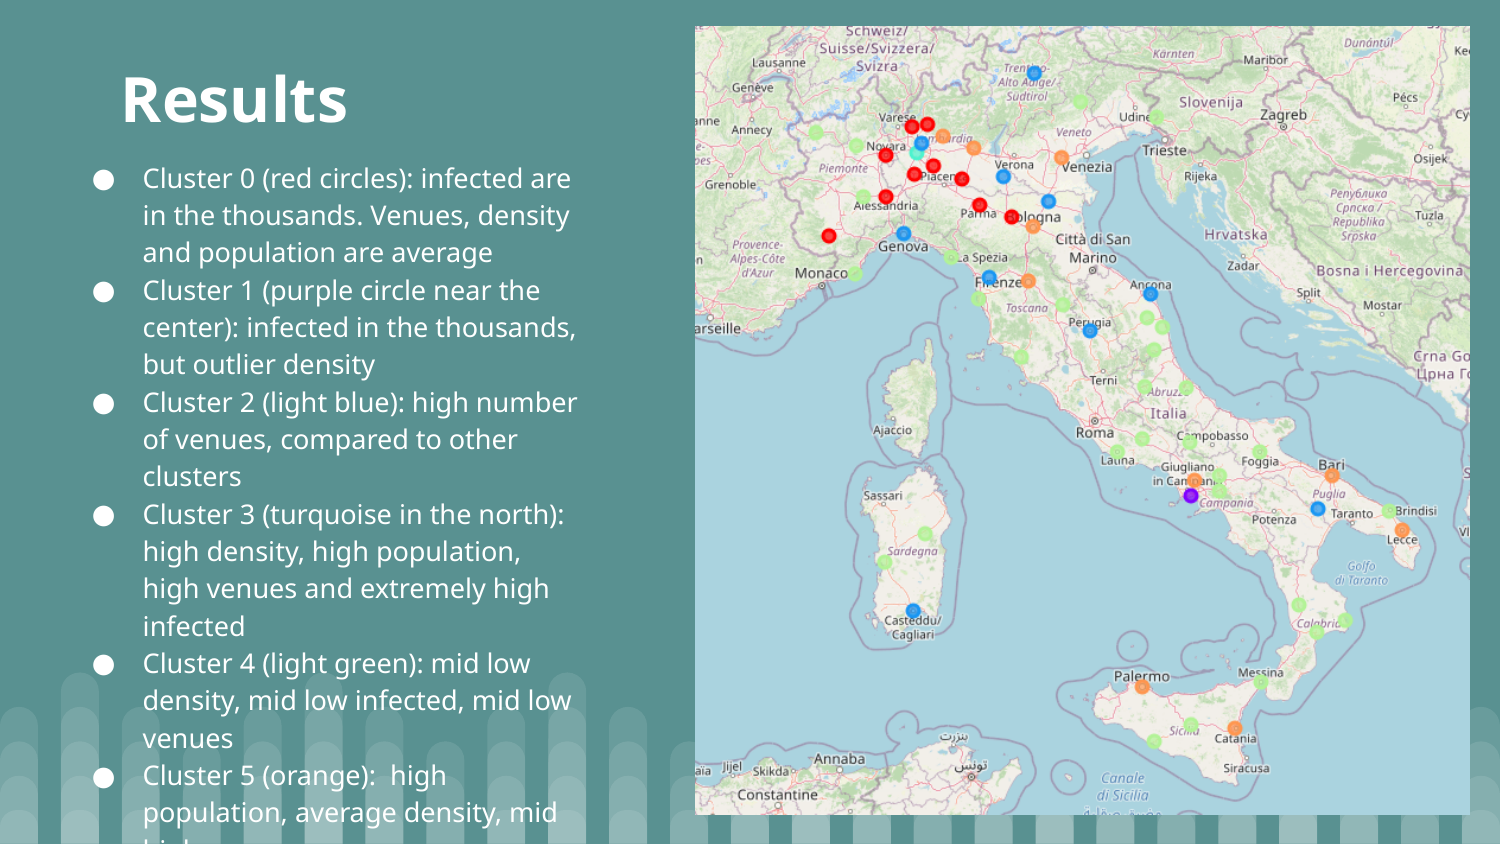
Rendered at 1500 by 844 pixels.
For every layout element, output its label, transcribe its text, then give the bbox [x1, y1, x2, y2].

picture [695, 26, 1470, 815]
title Results [52, 43, 417, 141]
list Cluster 0 (red circles): infected are in the thousands. Venues, density and population are average Cluster 1 (purple circle near the center): infected in the thousands, but outlier density Cluster 2 (light blue): high number of venues, compared to other clusters Cluster 3 (turquoise in the north): high density, high population, high venues and extremely high infected Cluster 4 (light green): mid low density, mid low infected, mid low venues Cluster 5 (orange): high population, average density, mid high venues [52, 141, 600, 815]
